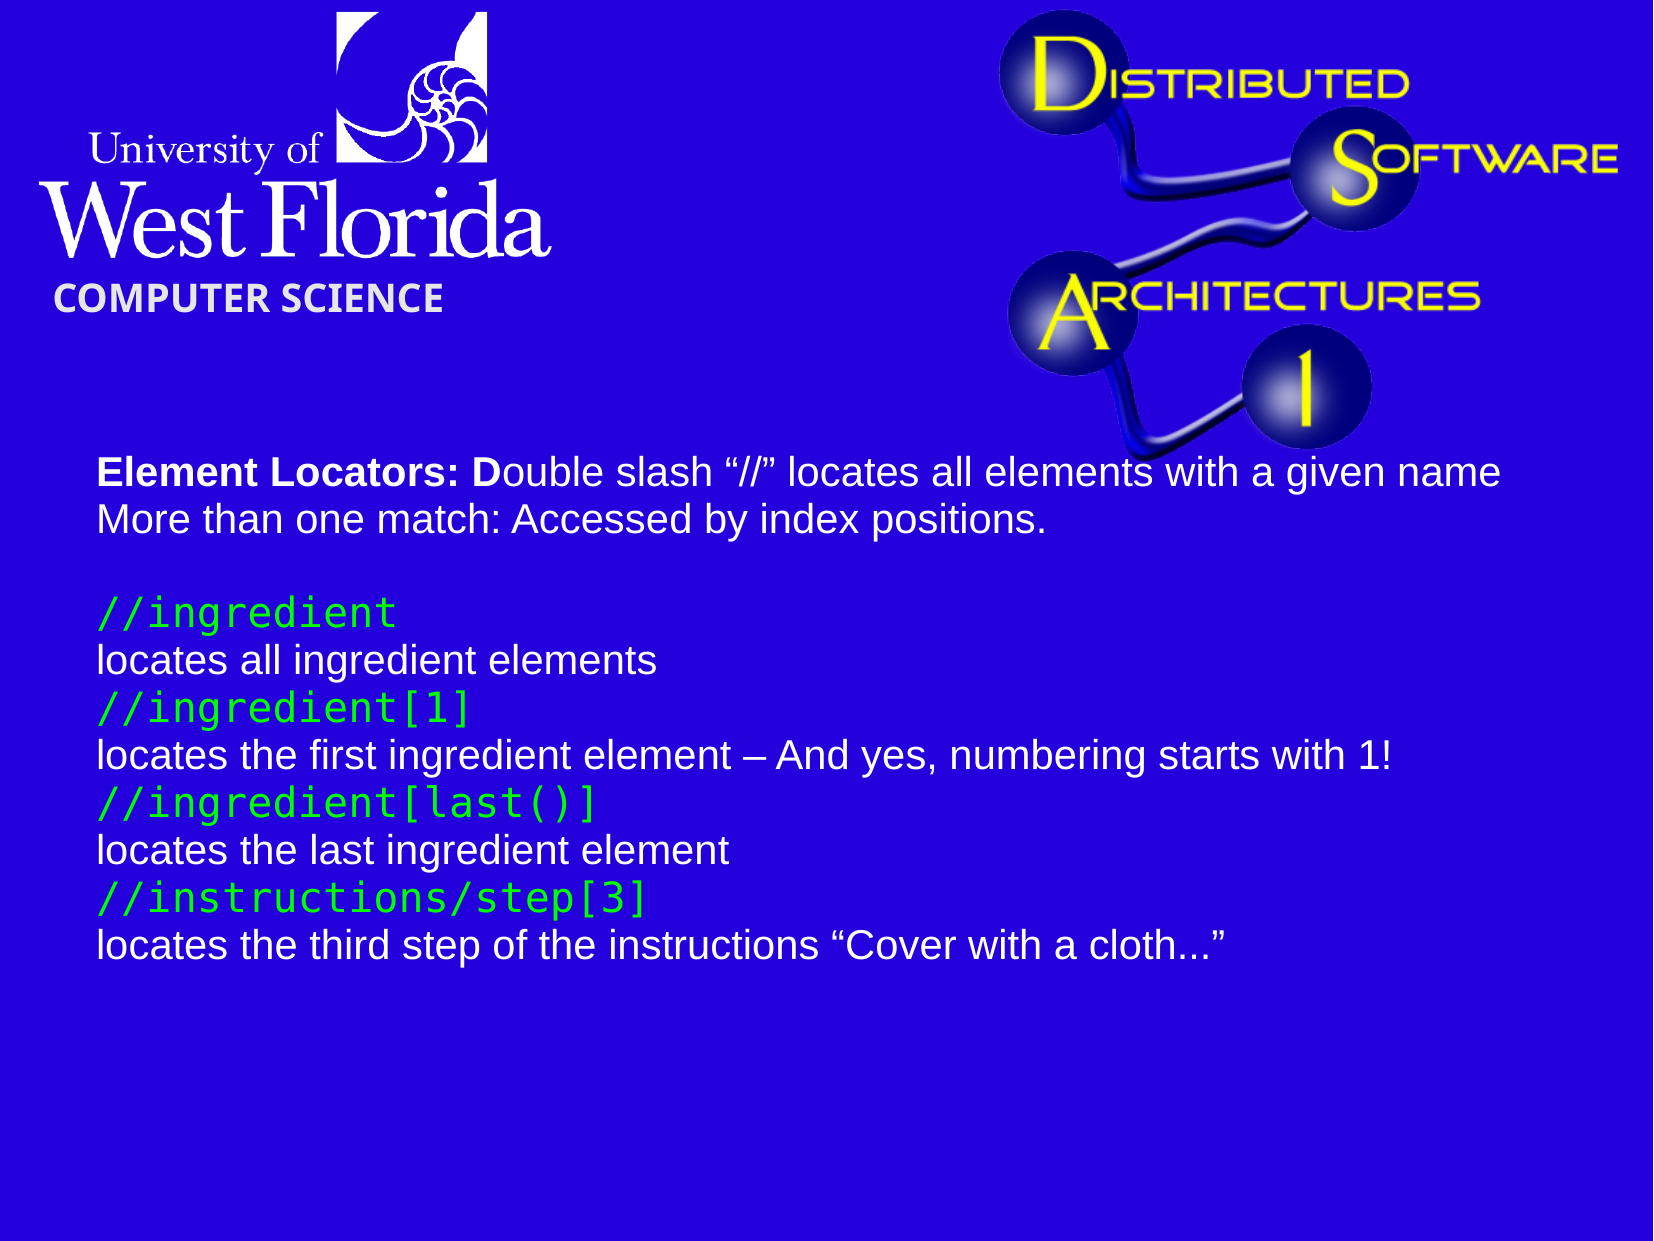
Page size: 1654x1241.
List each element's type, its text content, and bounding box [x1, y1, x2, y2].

picture [37, 0, 559, 262]
picture [910, 0, 1653, 506]
text_box COMPUTER SCIENCE [37, 262, 563, 334]
text_box Element Locators: Double slash “//” locates all elements with a given name More than one match: Accessed by index positions. //ingredient locates all ingredient elements //ingredient[1] locates the first ingredient element – And yes, numbering starts with 1! //ingredient[last()] locates the last ingredient element //instructions/step[3] locates the third step of the instructions “Cover with a cloth...” [81, 395, 1536, 1241]
